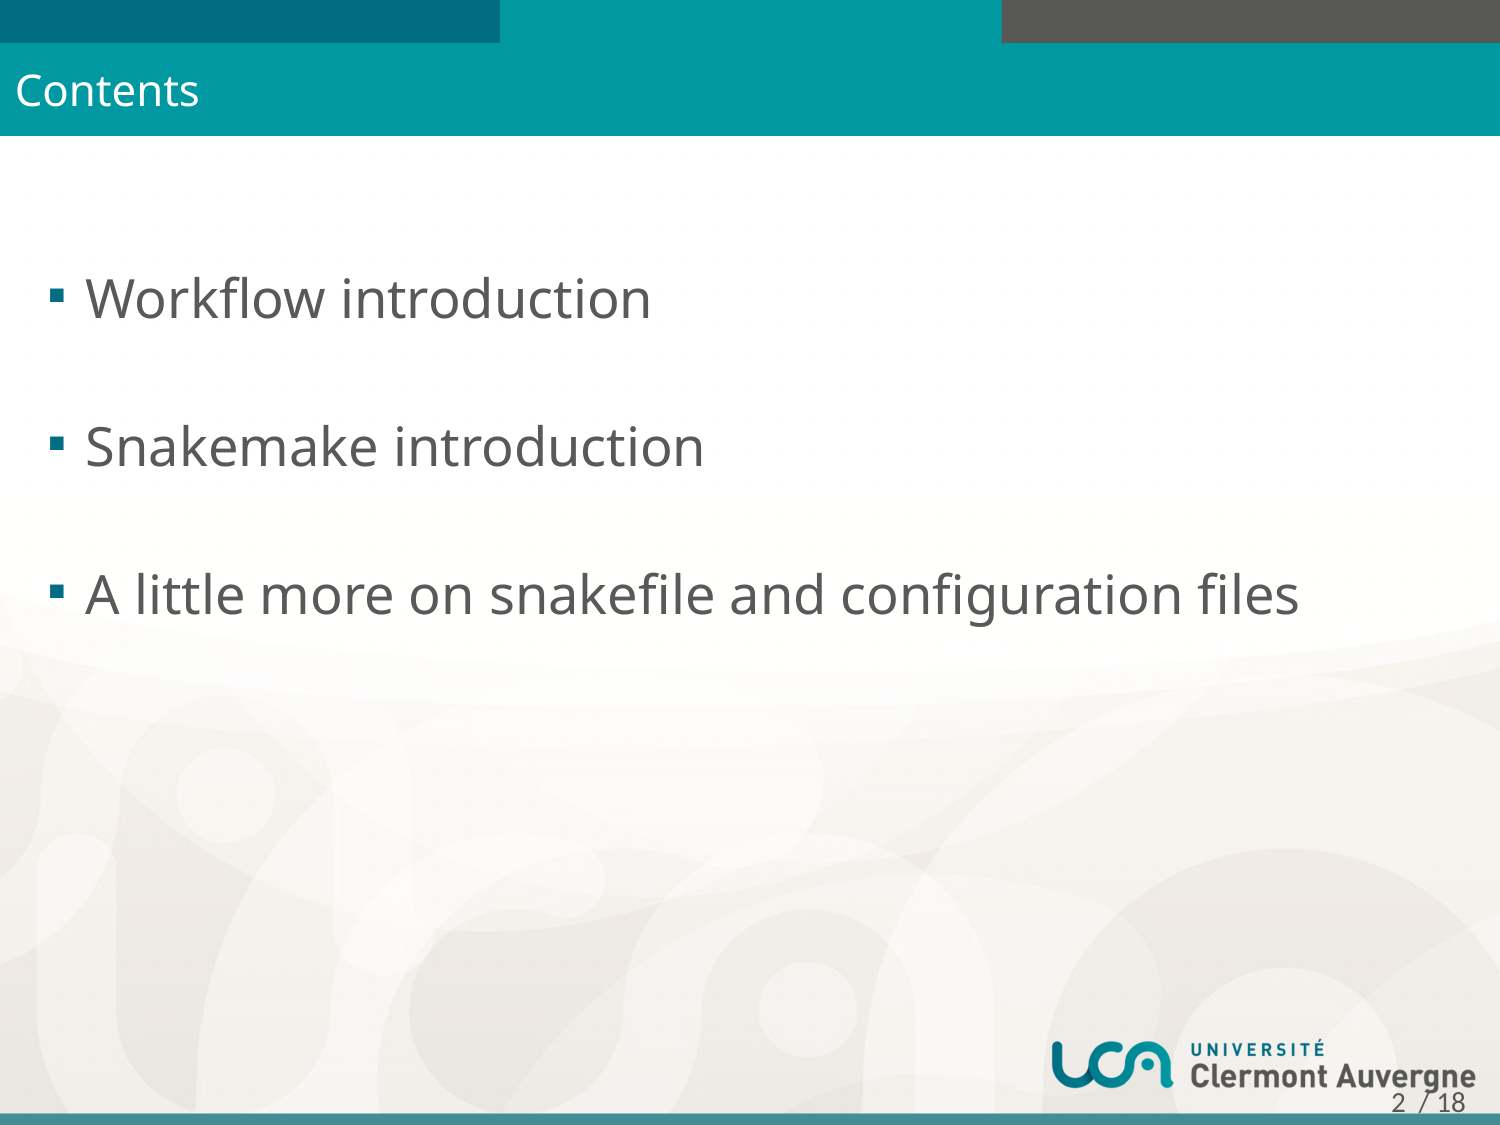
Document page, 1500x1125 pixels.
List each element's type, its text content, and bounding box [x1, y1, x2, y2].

picture [0, 136, 1500, 1125]
text_box [0, 0, 1500, 43]
text_box Workflow introduction Snakemake introduction A little more on snakefile and configuration files [35, 252, 1394, 1063]
text_box Contents [0, 43, 1500, 136]
